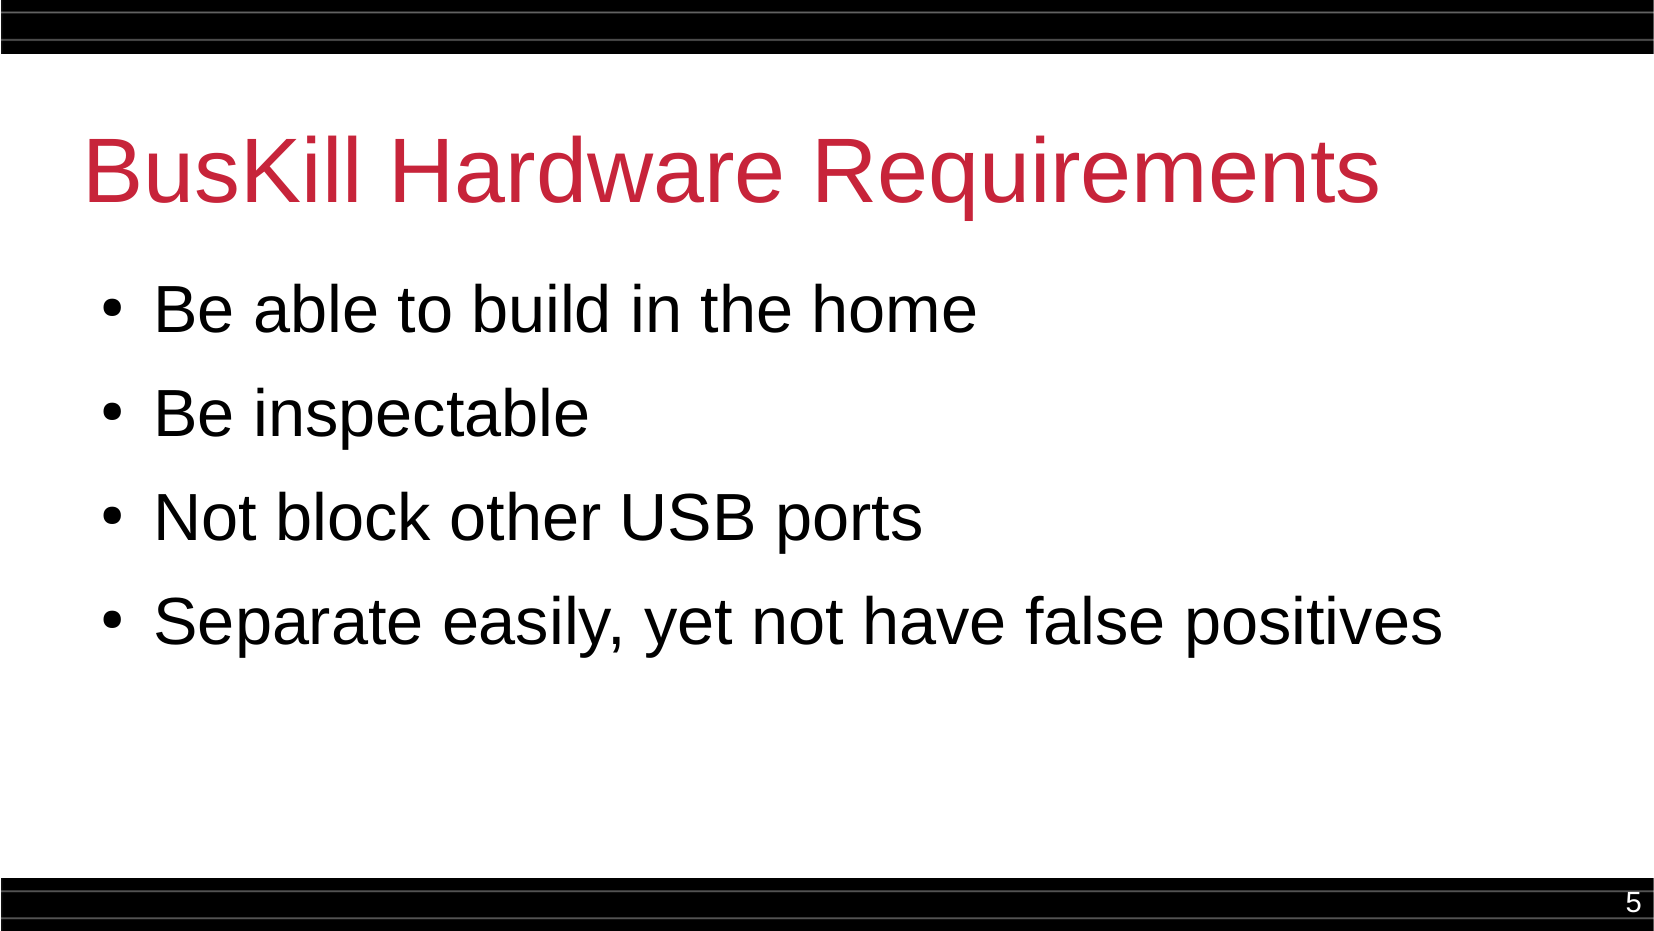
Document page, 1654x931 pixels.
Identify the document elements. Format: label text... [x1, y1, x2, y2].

picture [1, 0, 1654, 54]
title BusKill Hardware Requirements [82, 92, 1571, 249]
picture [1, 878, 1654, 931]
list Be able to build in the home Be inspectable Not block other USB ports Separate easily, yet not have false positives [82, 271, 1571, 758]
